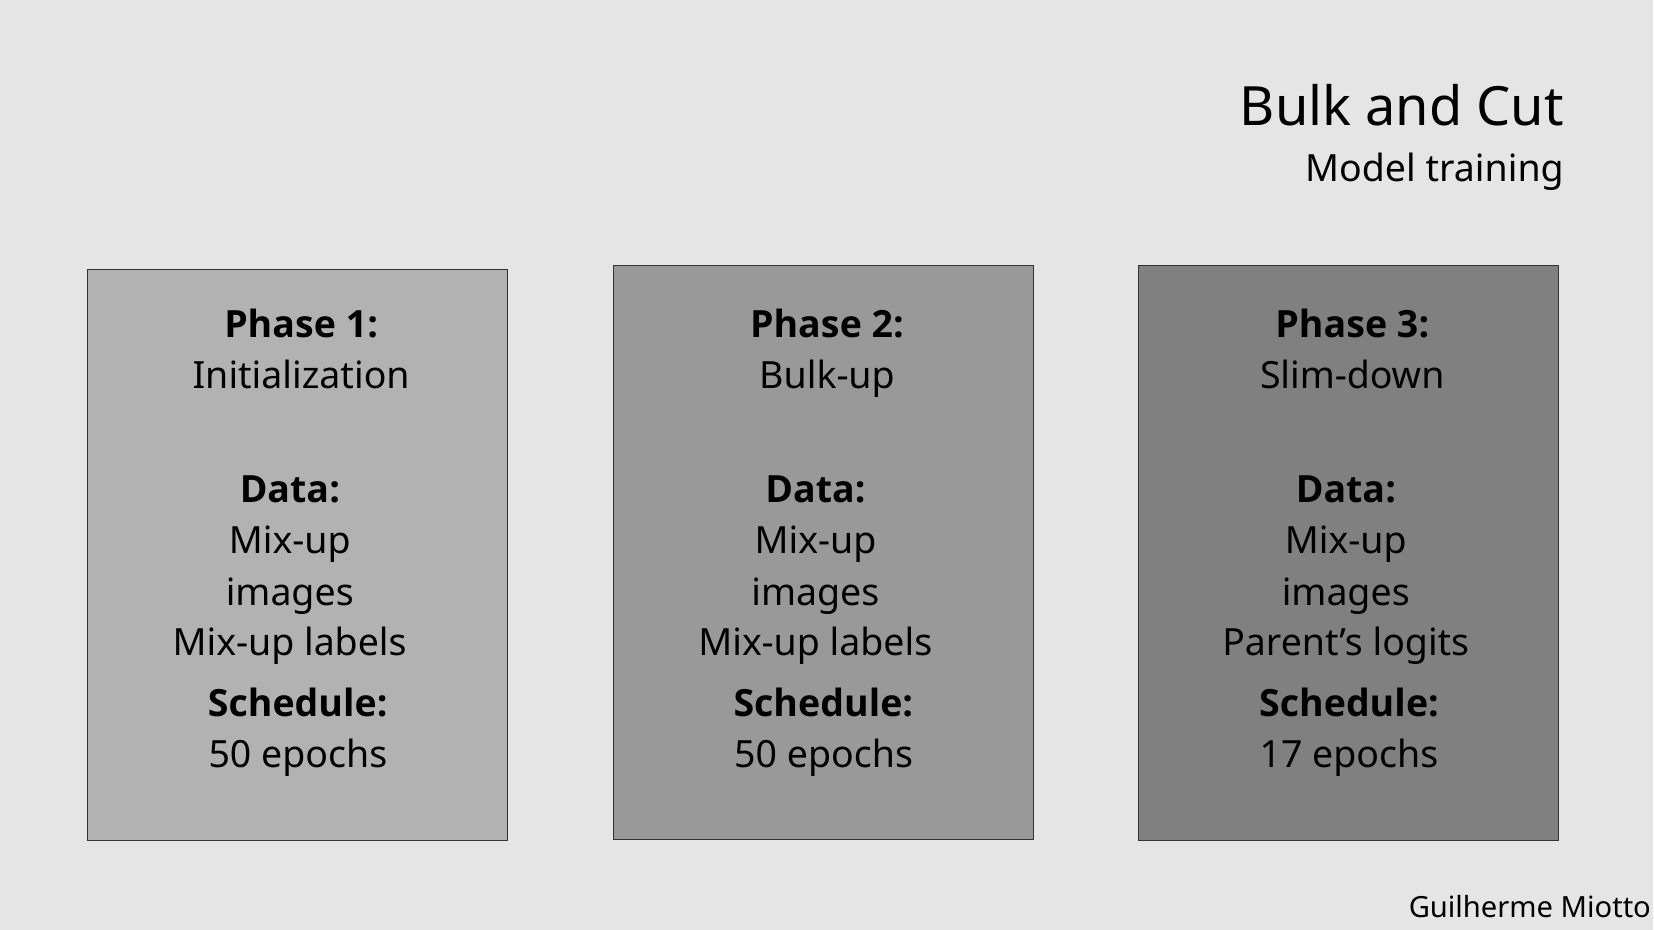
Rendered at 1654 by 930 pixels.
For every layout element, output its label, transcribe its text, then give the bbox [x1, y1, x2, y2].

text_box Phase 2: Bulk-up [735, 290, 912, 390]
text_box [613, 265, 1034, 840]
text_box Data: Mix-up images Mix-up labels [683, 455, 964, 600]
text_box Guilherme Miotto [1394, 879, 1648, 927]
text_box [1138, 265, 1559, 841]
text_box Schedule: 50 epochs [718, 669, 928, 769]
text_box Schedule: 17 epochs [1244, 669, 1454, 769]
text_box Phase 1: Initialization [177, 290, 418, 390]
text_box Data: Mix-up images Parent’s logits [1207, 455, 1491, 597]
text_box Data: Mix-up images Mix-up labels [157, 455, 438, 616]
text_box [87, 269, 508, 841]
text_box Bulk and Cut Model training [1224, 59, 1566, 239]
text_box Schedule: 50 epochs [193, 669, 403, 769]
text_box Phase 3: Slim-down [1245, 290, 1453, 390]
